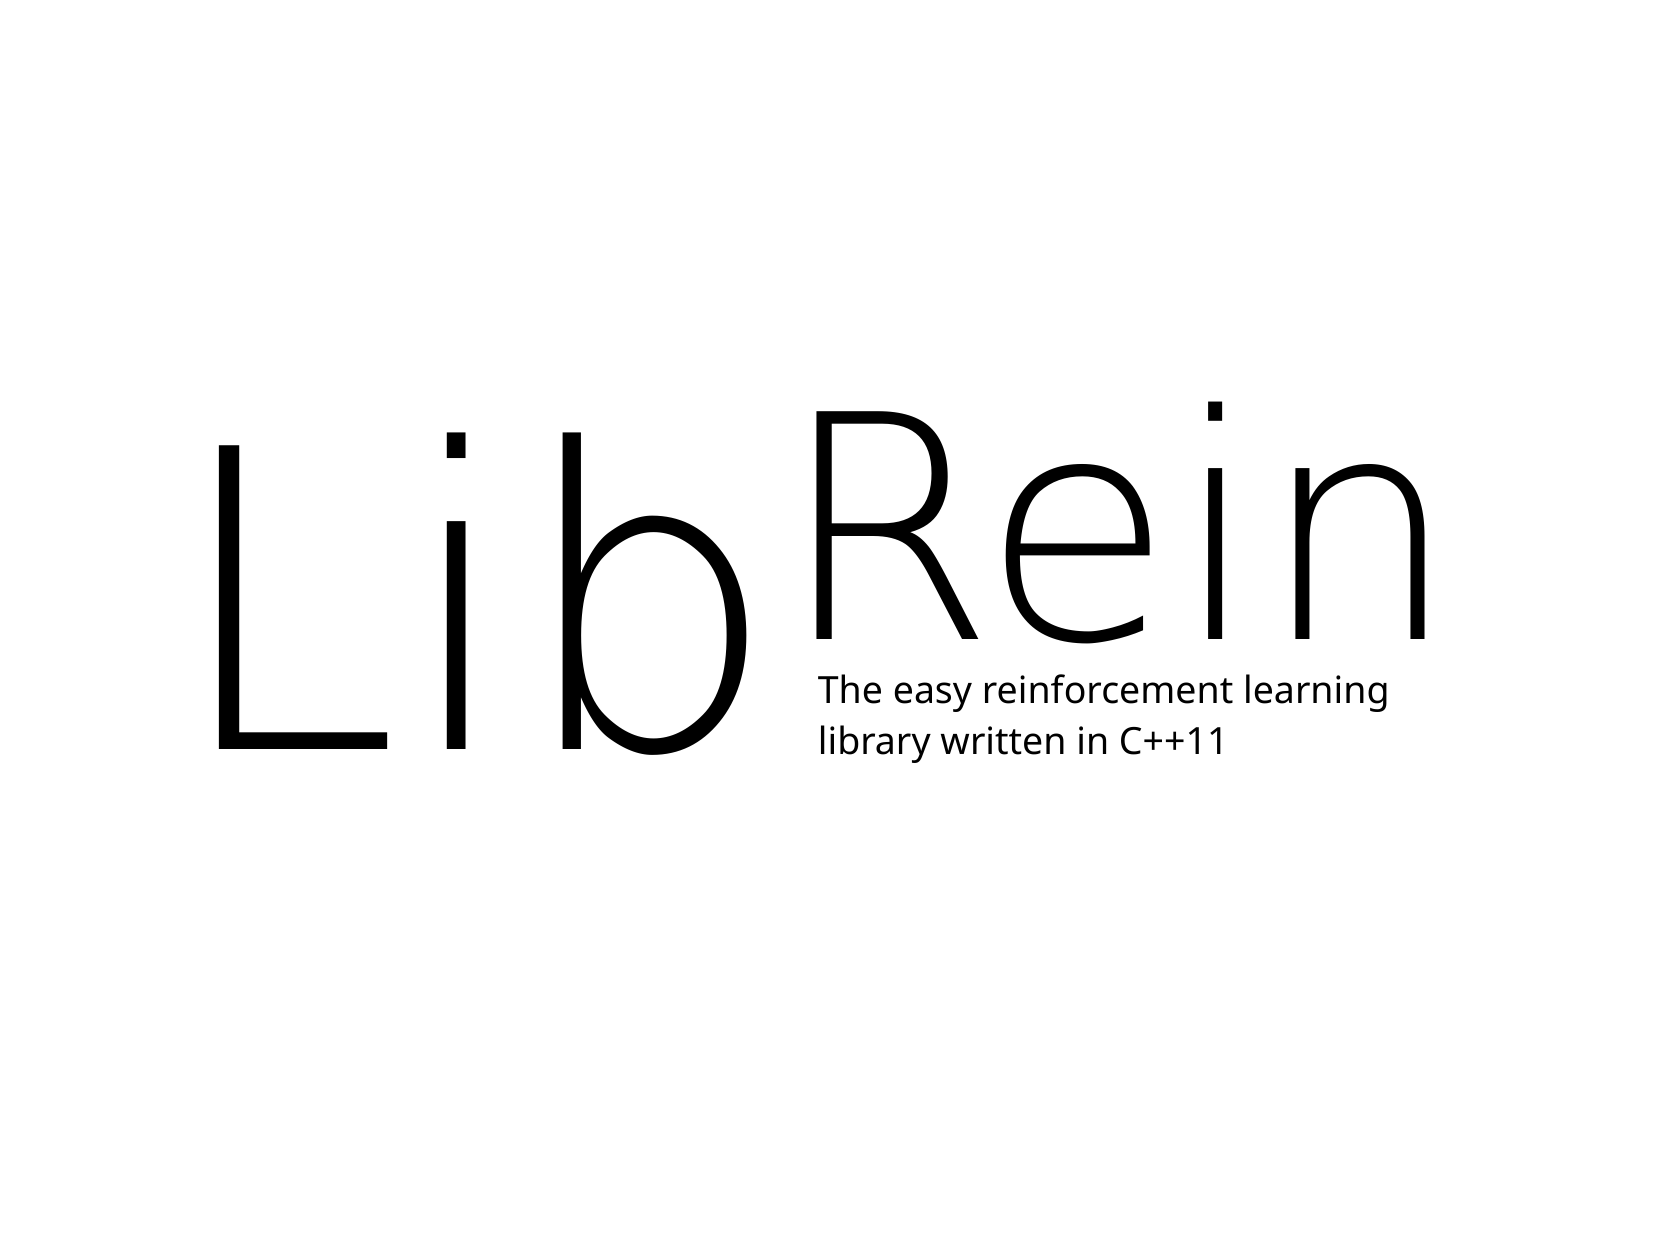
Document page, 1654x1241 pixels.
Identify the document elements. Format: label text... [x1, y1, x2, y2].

text_box Rein [763, 342, 1512, 722]
text_box The easy reinforcement learning library written in C++11 [803, 655, 1489, 781]
text_box Lib [153, 354, 839, 855]
